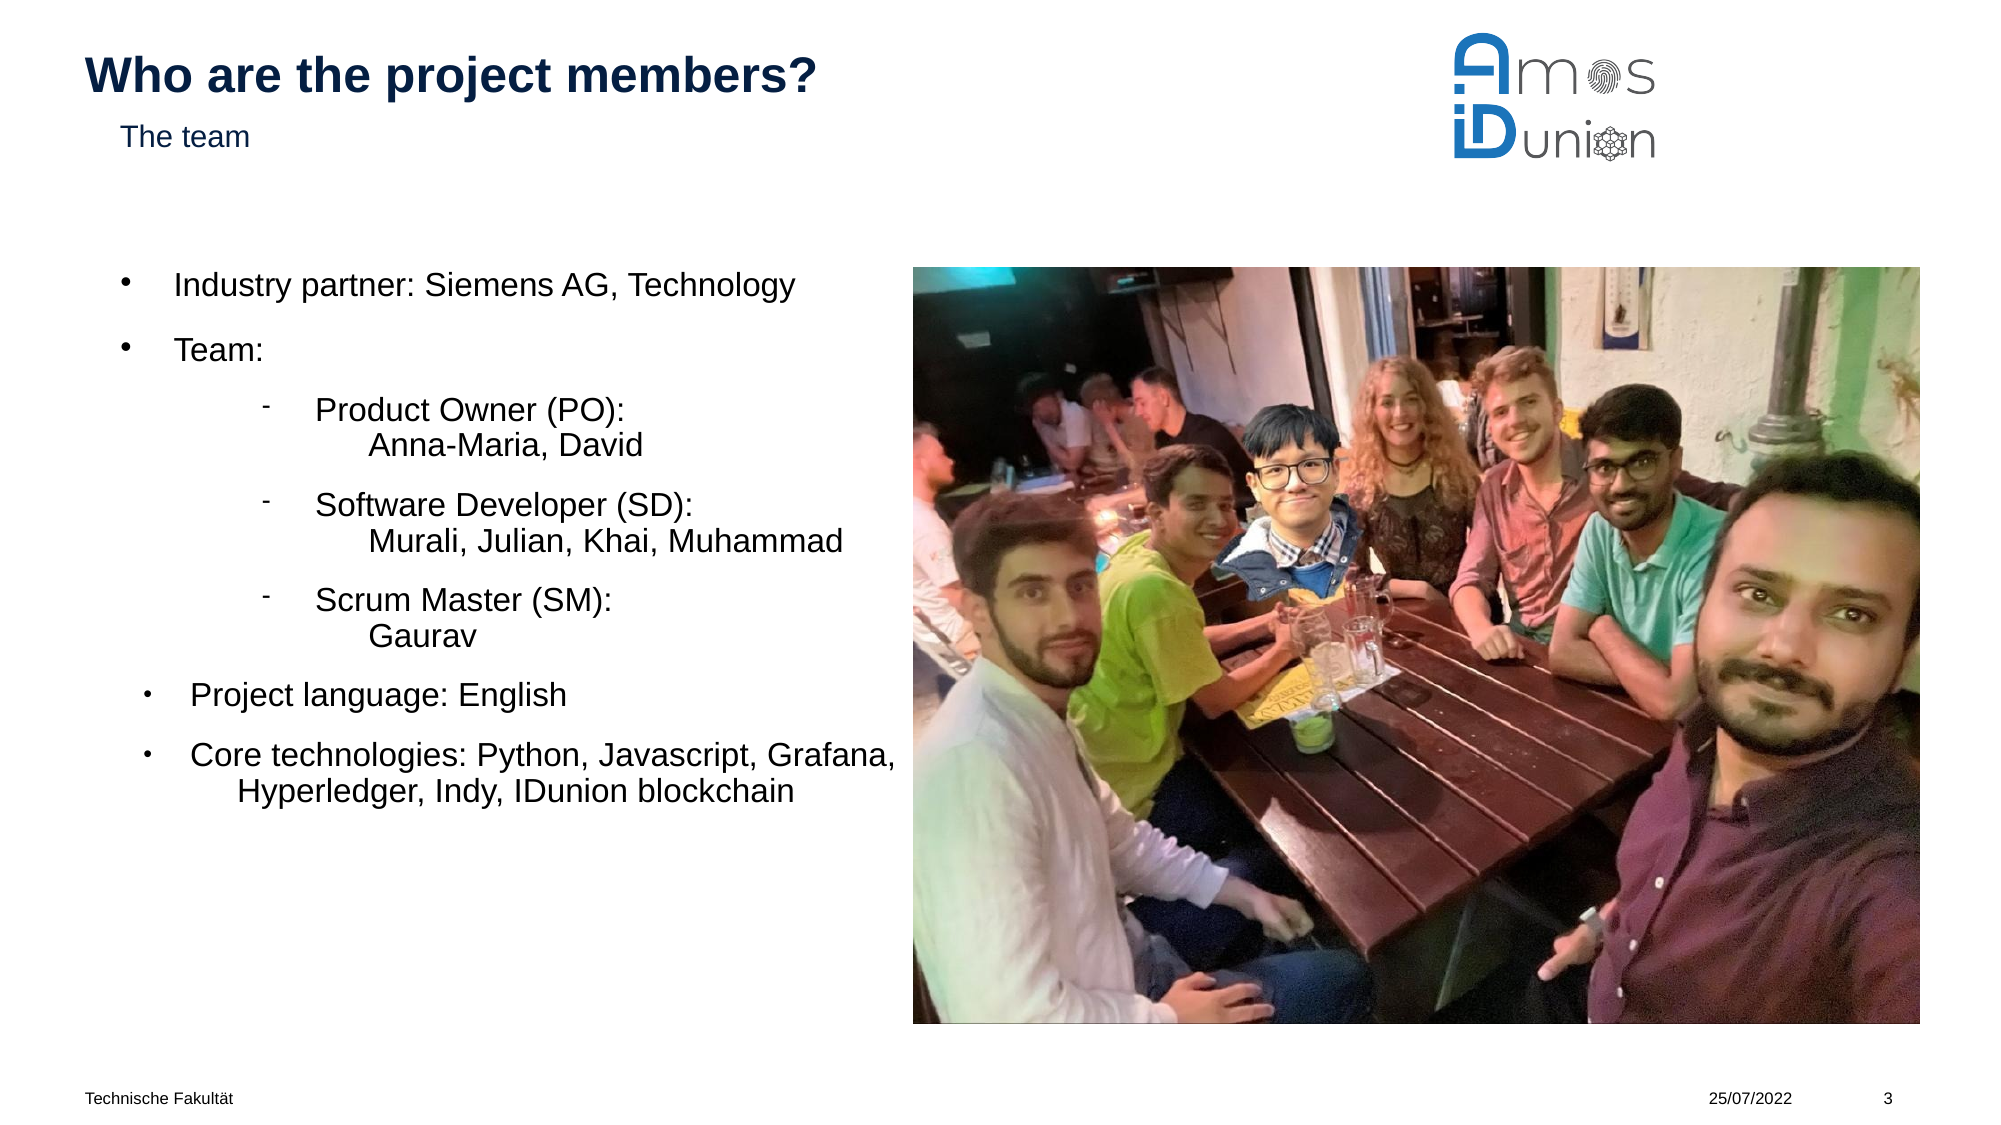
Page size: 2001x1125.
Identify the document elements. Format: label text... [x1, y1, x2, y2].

footer Technische Fakultät [85, 1088, 983, 1109]
slide_number 25/07/2022 [1708, 1088, 1849, 1109]
list The team [84, 112, 1208, 154]
title Who are the project members? [85, 49, 1208, 104]
picture [1449, 29, 1682, 168]
list Industry partner: Siemens AG, Technology Team: Product Owner (PO): Anna-Maria, David Software Developer (SD): Murali, Julian, Khai, Muhammad Scrum Master (SM): Gaurav Project language: English Core technologies: Python, Javascript, Grafana, Hyperledger, Indy, IDunion blockchain [85, 267, 1004, 1018]
picture [913, 267, 1920, 1024]
slide_number 3 [1883, 1088, 1916, 1109]
